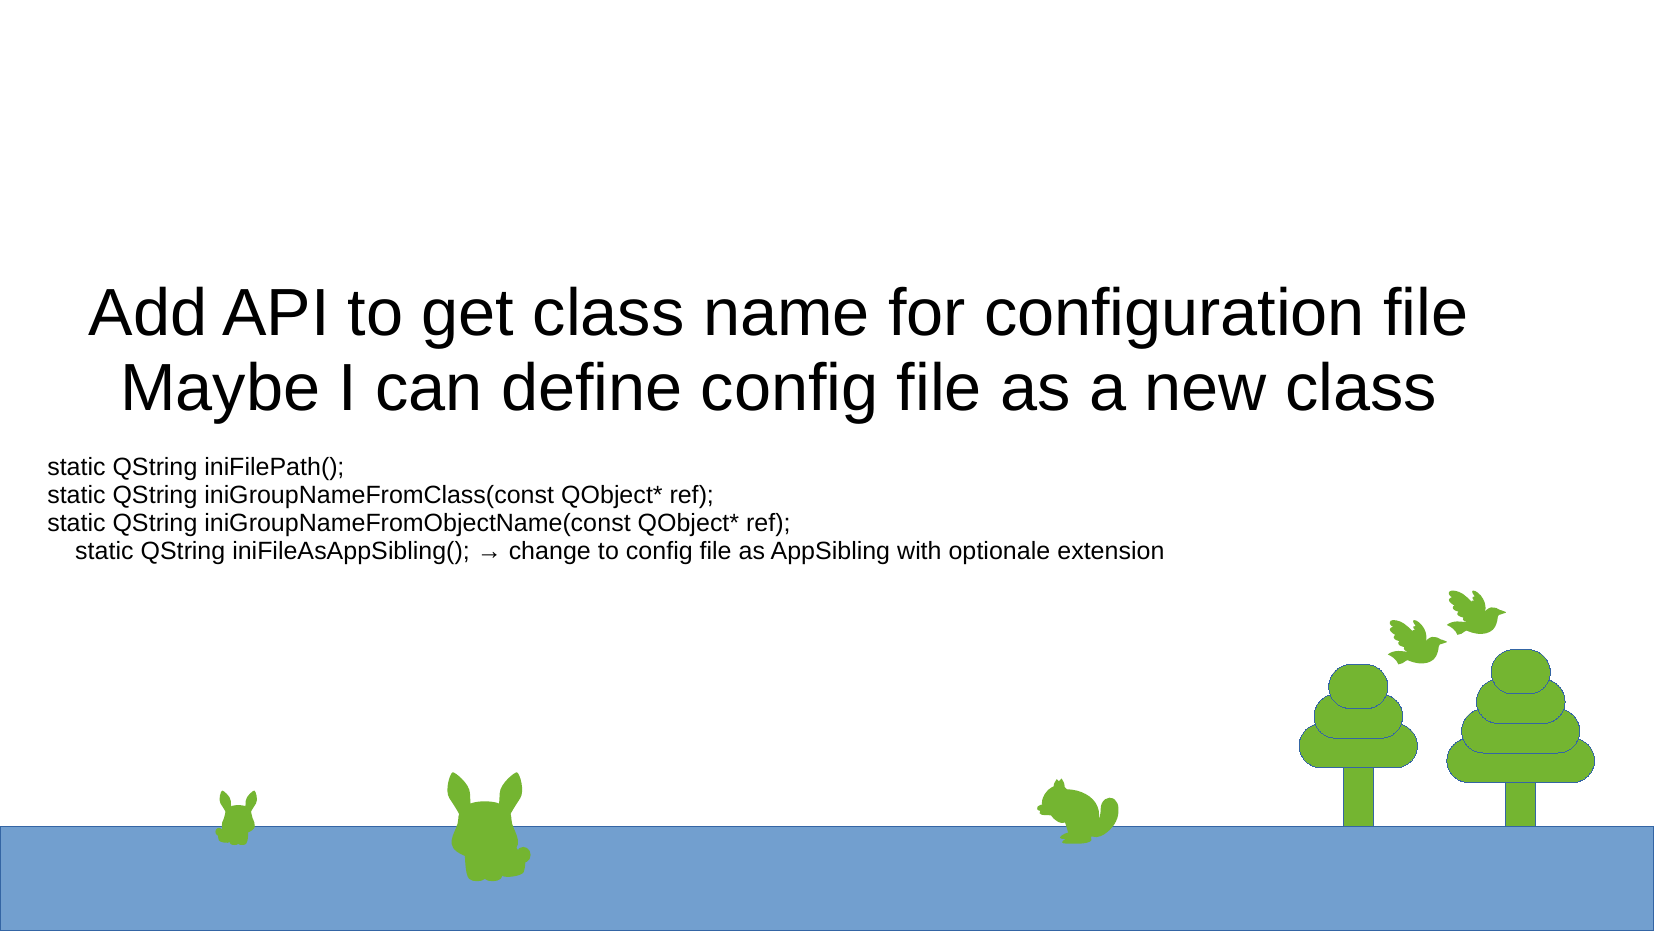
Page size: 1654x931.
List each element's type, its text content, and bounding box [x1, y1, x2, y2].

subtitle Add API to get class name for configuration file Maybe I can define config file as a new class static QString iniFilePath(); static QString iniGroupNameFromClass(const QObject* ref); static QString iniGroupNameFromObjectName(const QObject* ref); static QString iniFileAsAppSibling(); → change to config file as AppSibling with optionale extension [47, 149, 1512, 765]
